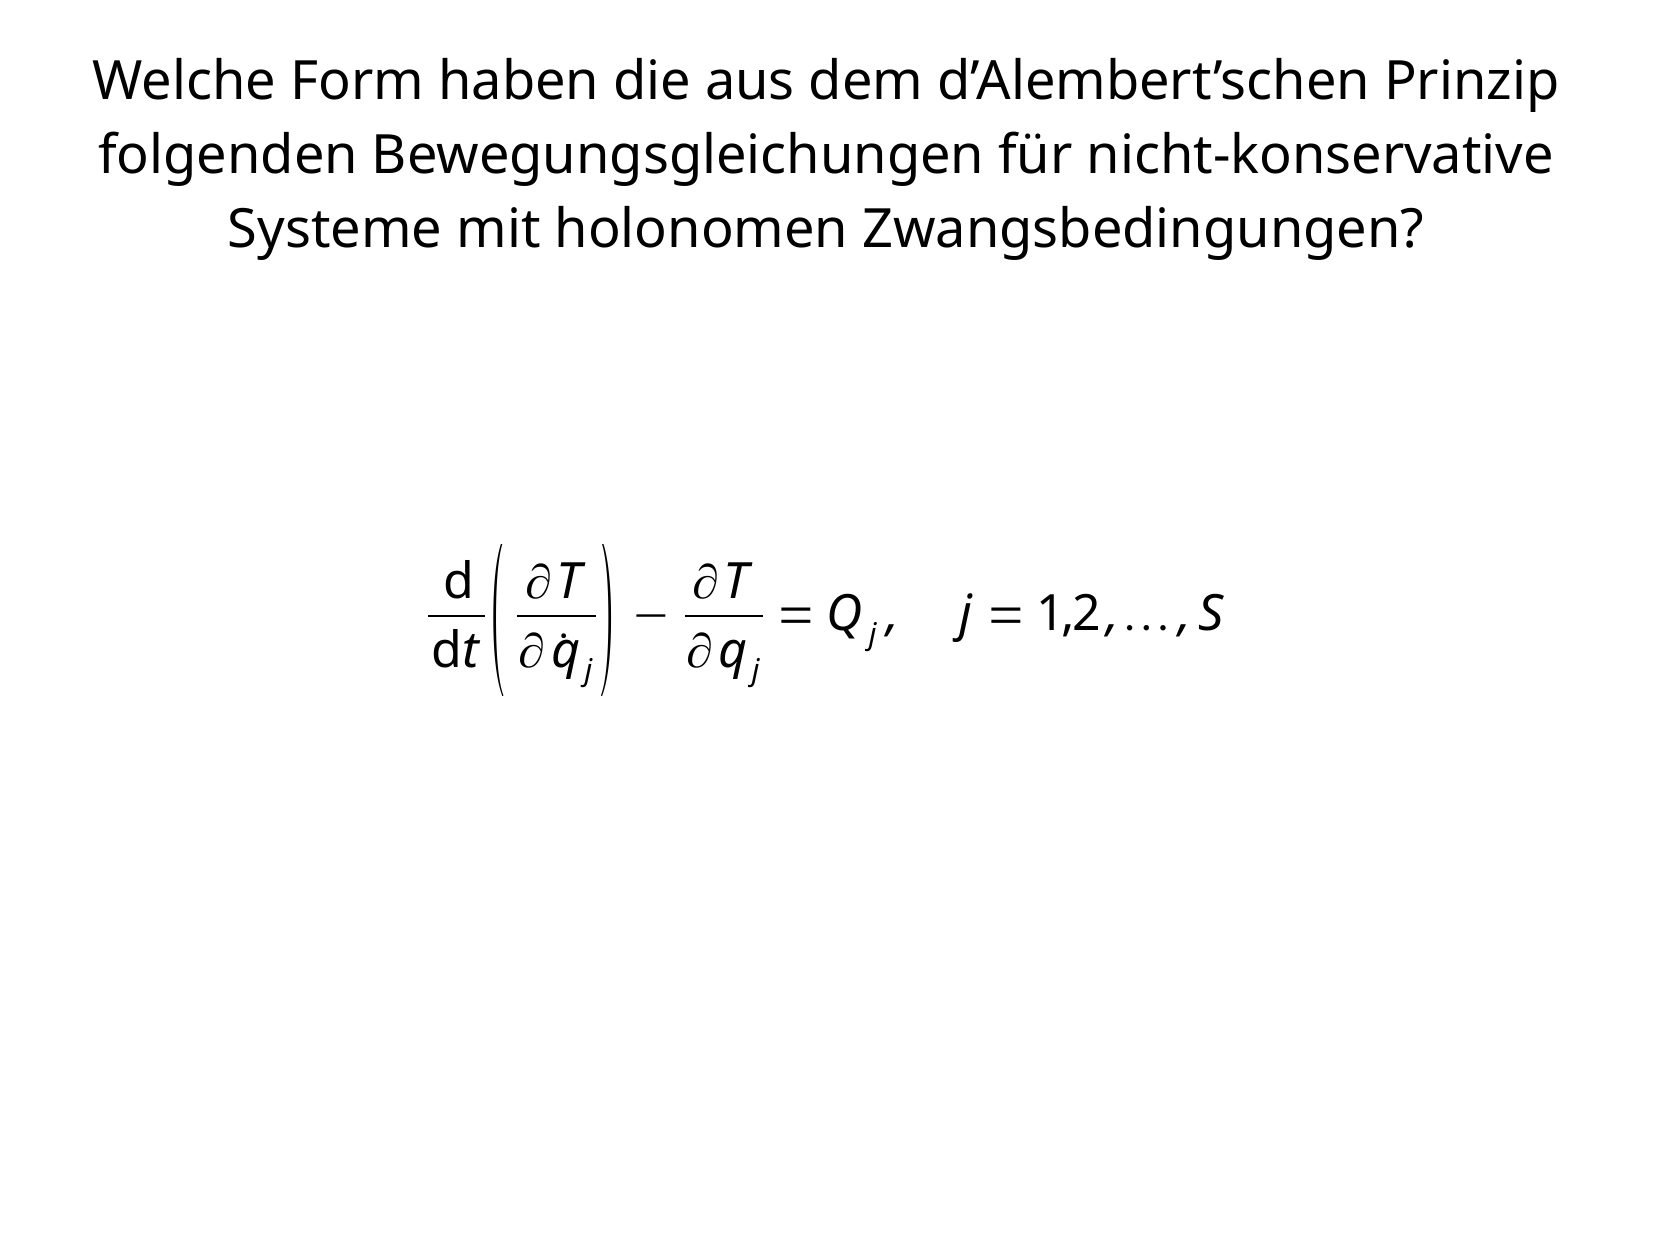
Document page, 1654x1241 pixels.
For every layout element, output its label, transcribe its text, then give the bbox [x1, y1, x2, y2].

title Welche Form haben die aus dem d’Alembert’schen Prinzip folgenden Bewegungsgleichungen für nicht-konservative Systeme mit holonomen Zwangsbedingungen? [82, 23, 1571, 283]
chart [420, 544, 1233, 696]
